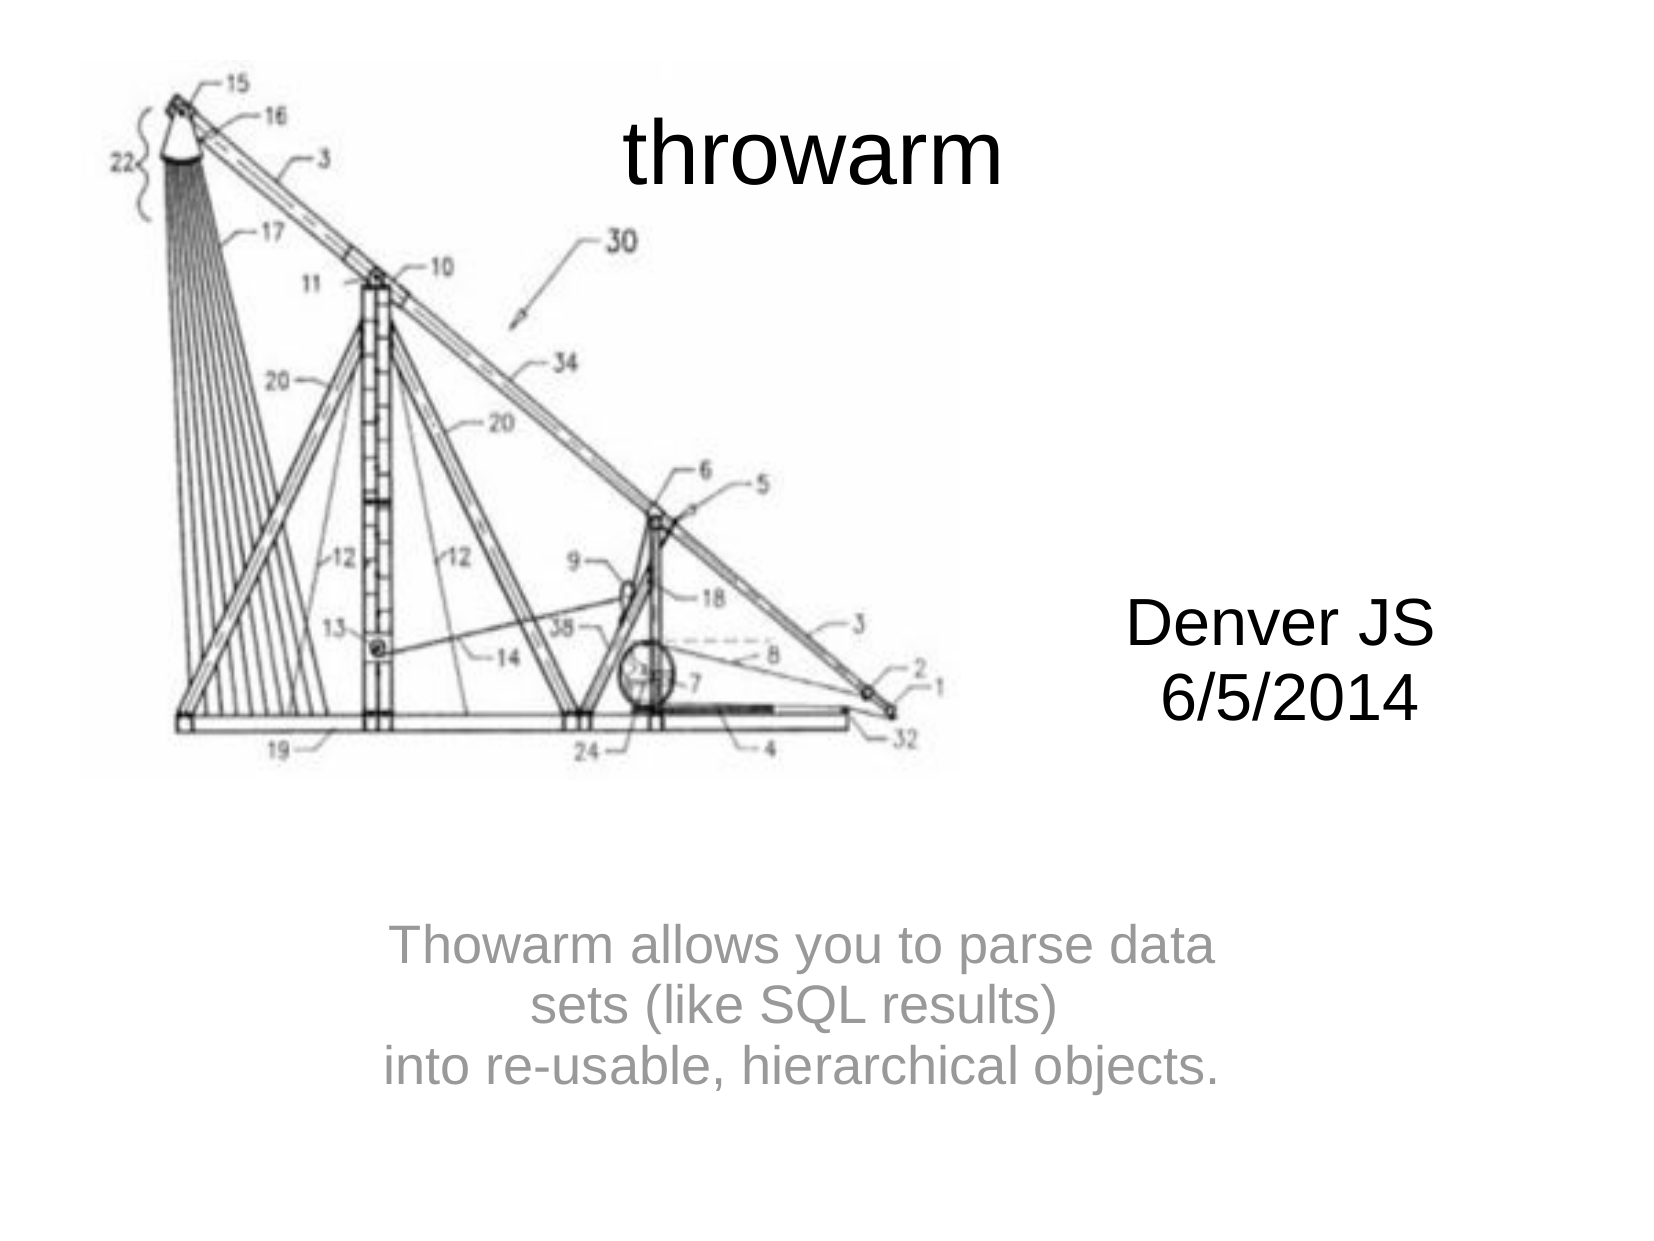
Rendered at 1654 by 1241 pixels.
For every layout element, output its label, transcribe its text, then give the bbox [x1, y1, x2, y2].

text_box Thowarm allows you to parse data sets (like SQL results) into re-usable, hierarchical objects. [375, 765, 1231, 1241]
picture [81, 60, 961, 781]
title throwarm [82, 49, 1571, 257]
subtitle Denver JS 6/5/2014 [825, 525, 1654, 796]
